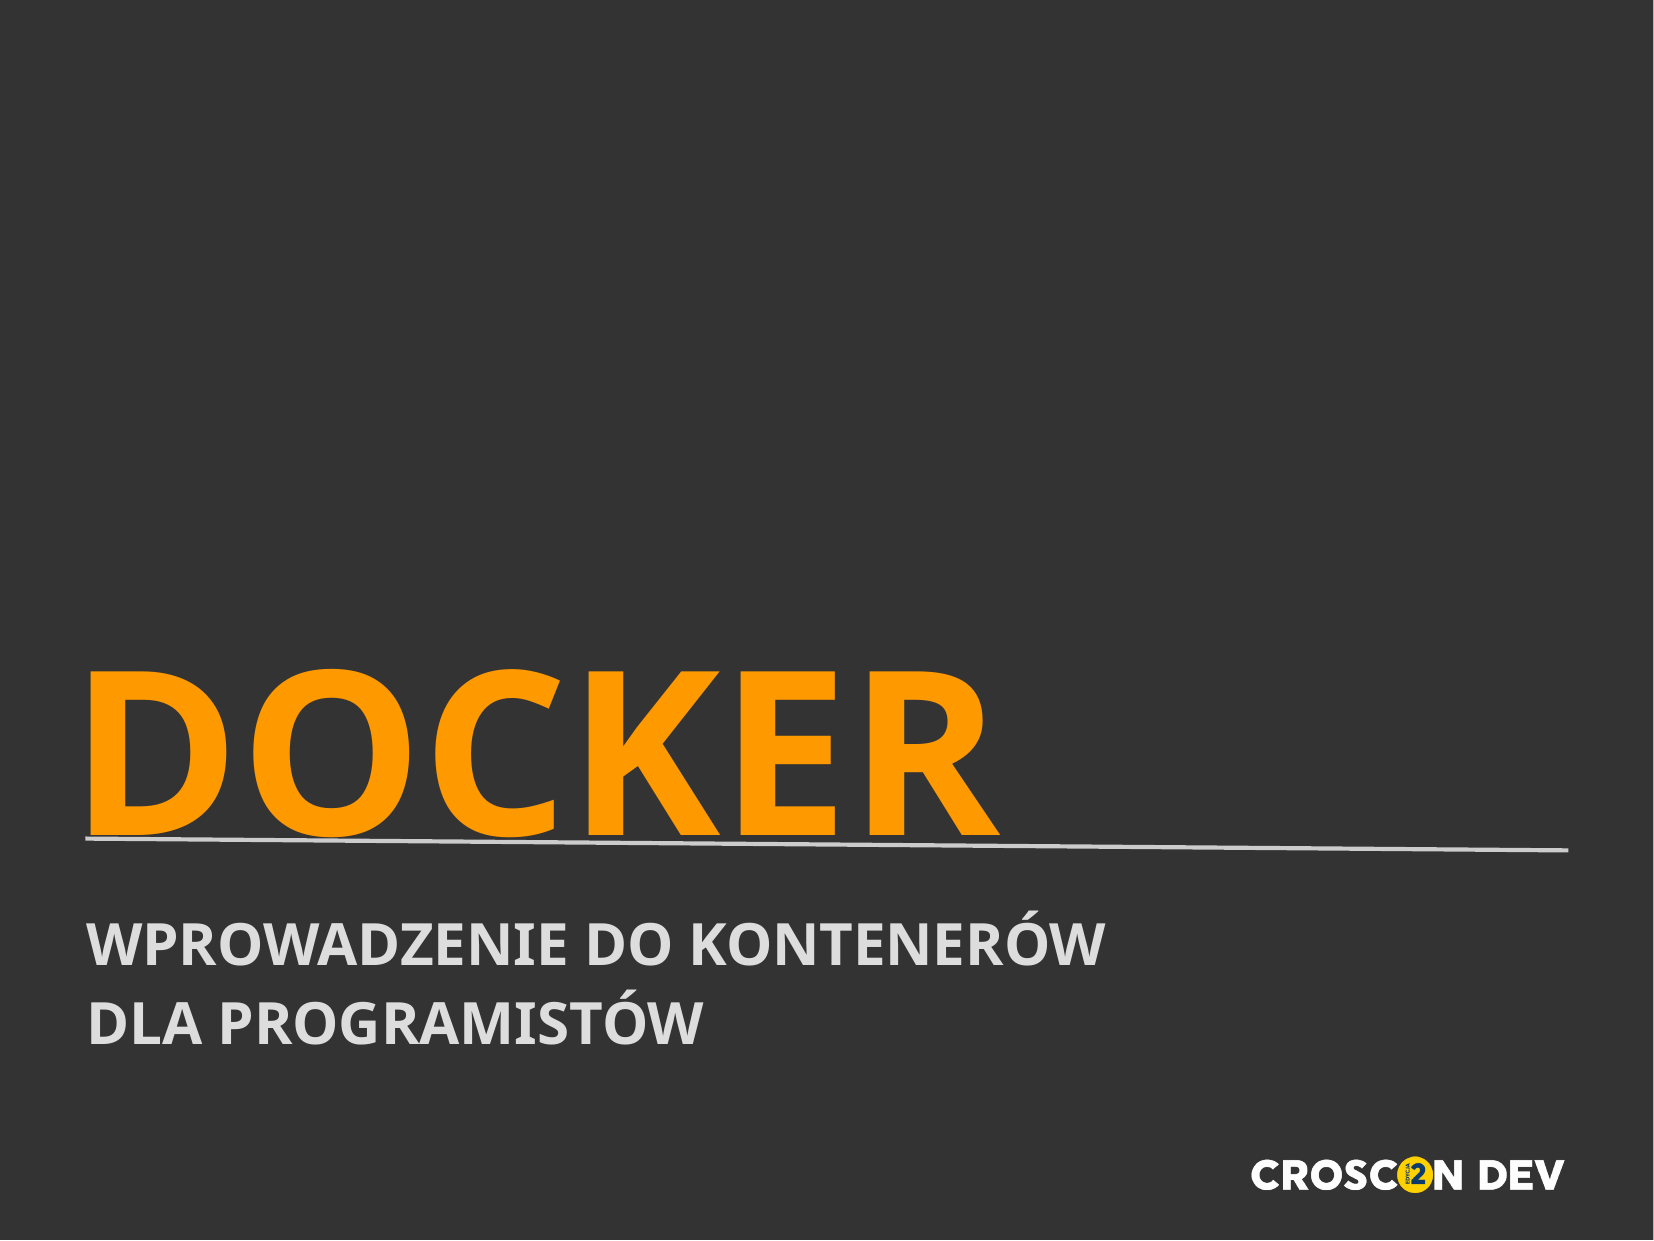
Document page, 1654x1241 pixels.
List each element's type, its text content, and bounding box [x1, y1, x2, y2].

subtitle DOCKER WPROWADZENIE DO KONTENERÓW DLA PROGRAMISTÓW [70, 59, 1560, 1134]
picture [1251, 1156, 1565, 1193]
